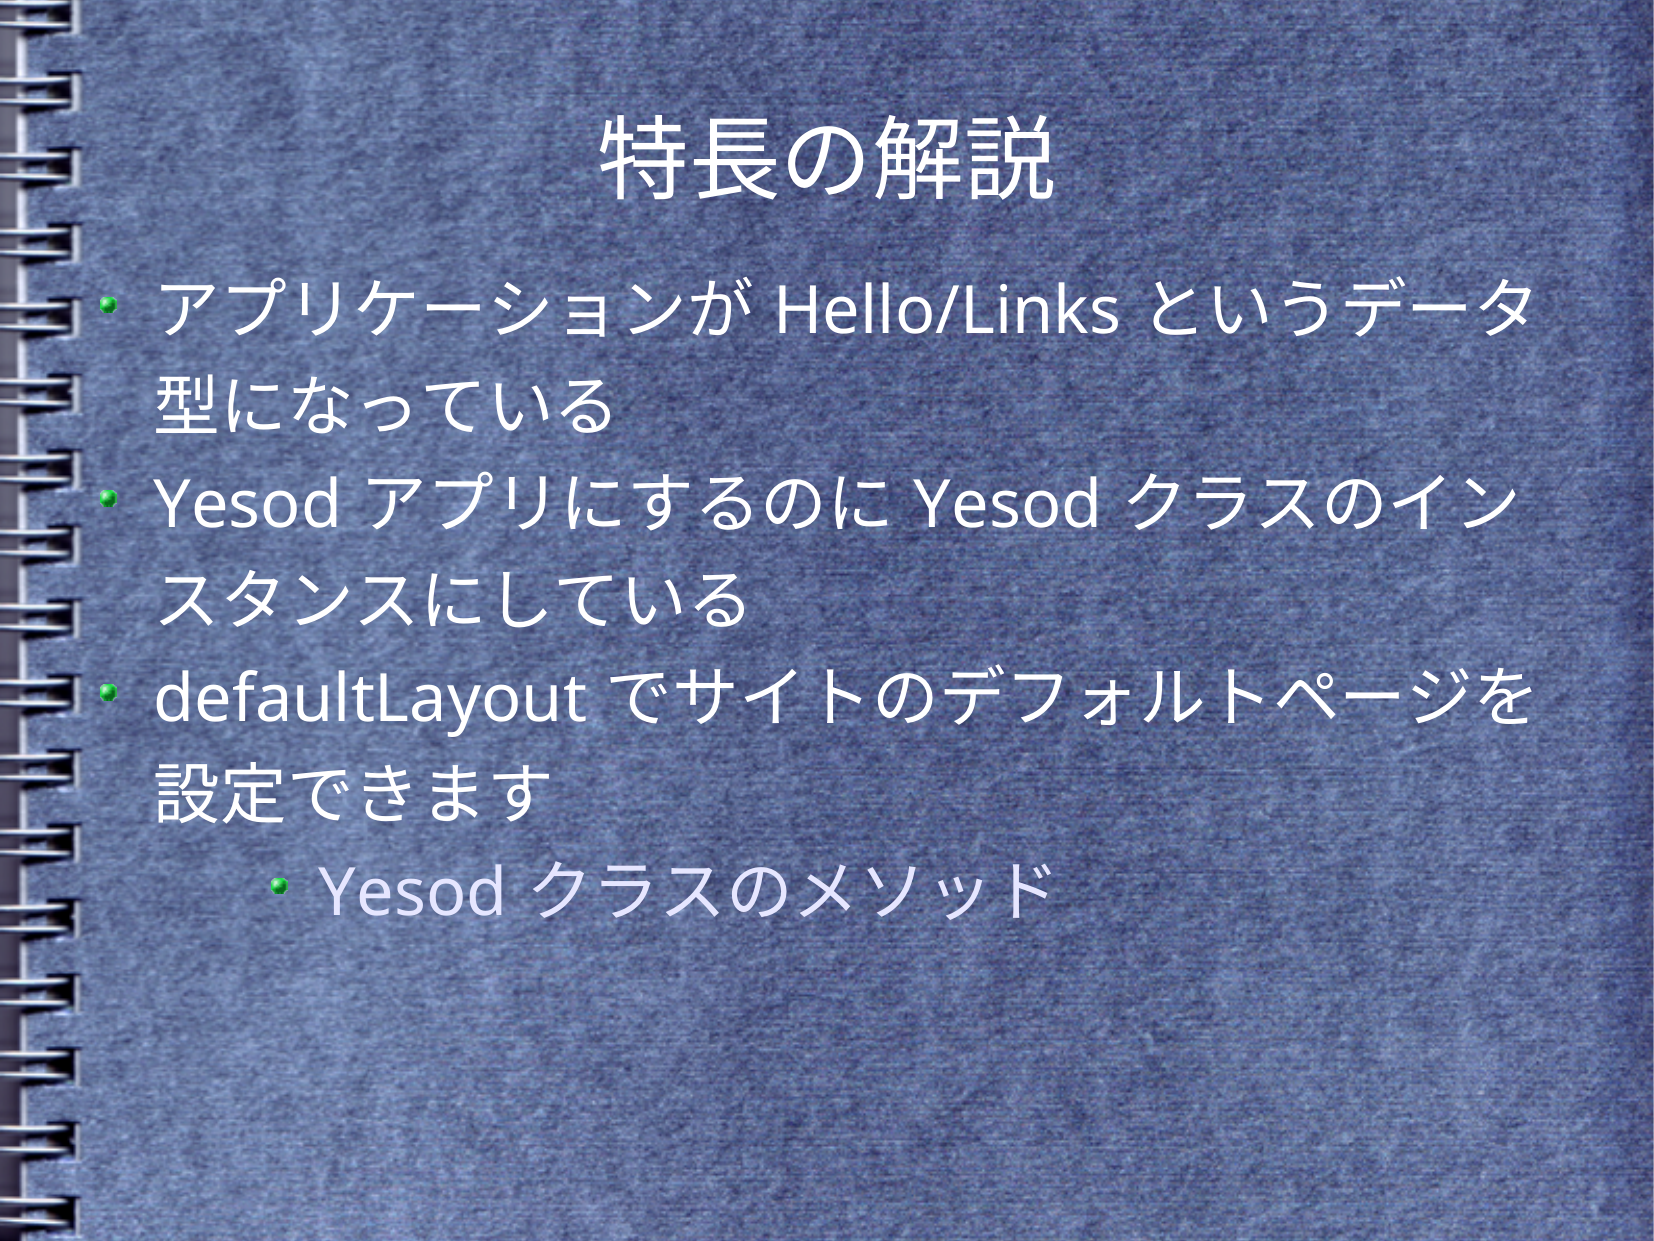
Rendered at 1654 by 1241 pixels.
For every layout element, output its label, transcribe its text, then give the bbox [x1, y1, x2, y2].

title 特長の解説 [82, 49, 1571, 256]
list アプリケーションがHello/Linksというデータ型になっている YesodアプリにするのにYesodクラスのインスタンスにしている defaultLayoutでサイトのデフォルトページを設定できます Yesodクラスのメソッド [82, 256, 1571, 1217]
picture [0, 0, 1654, 1241]
